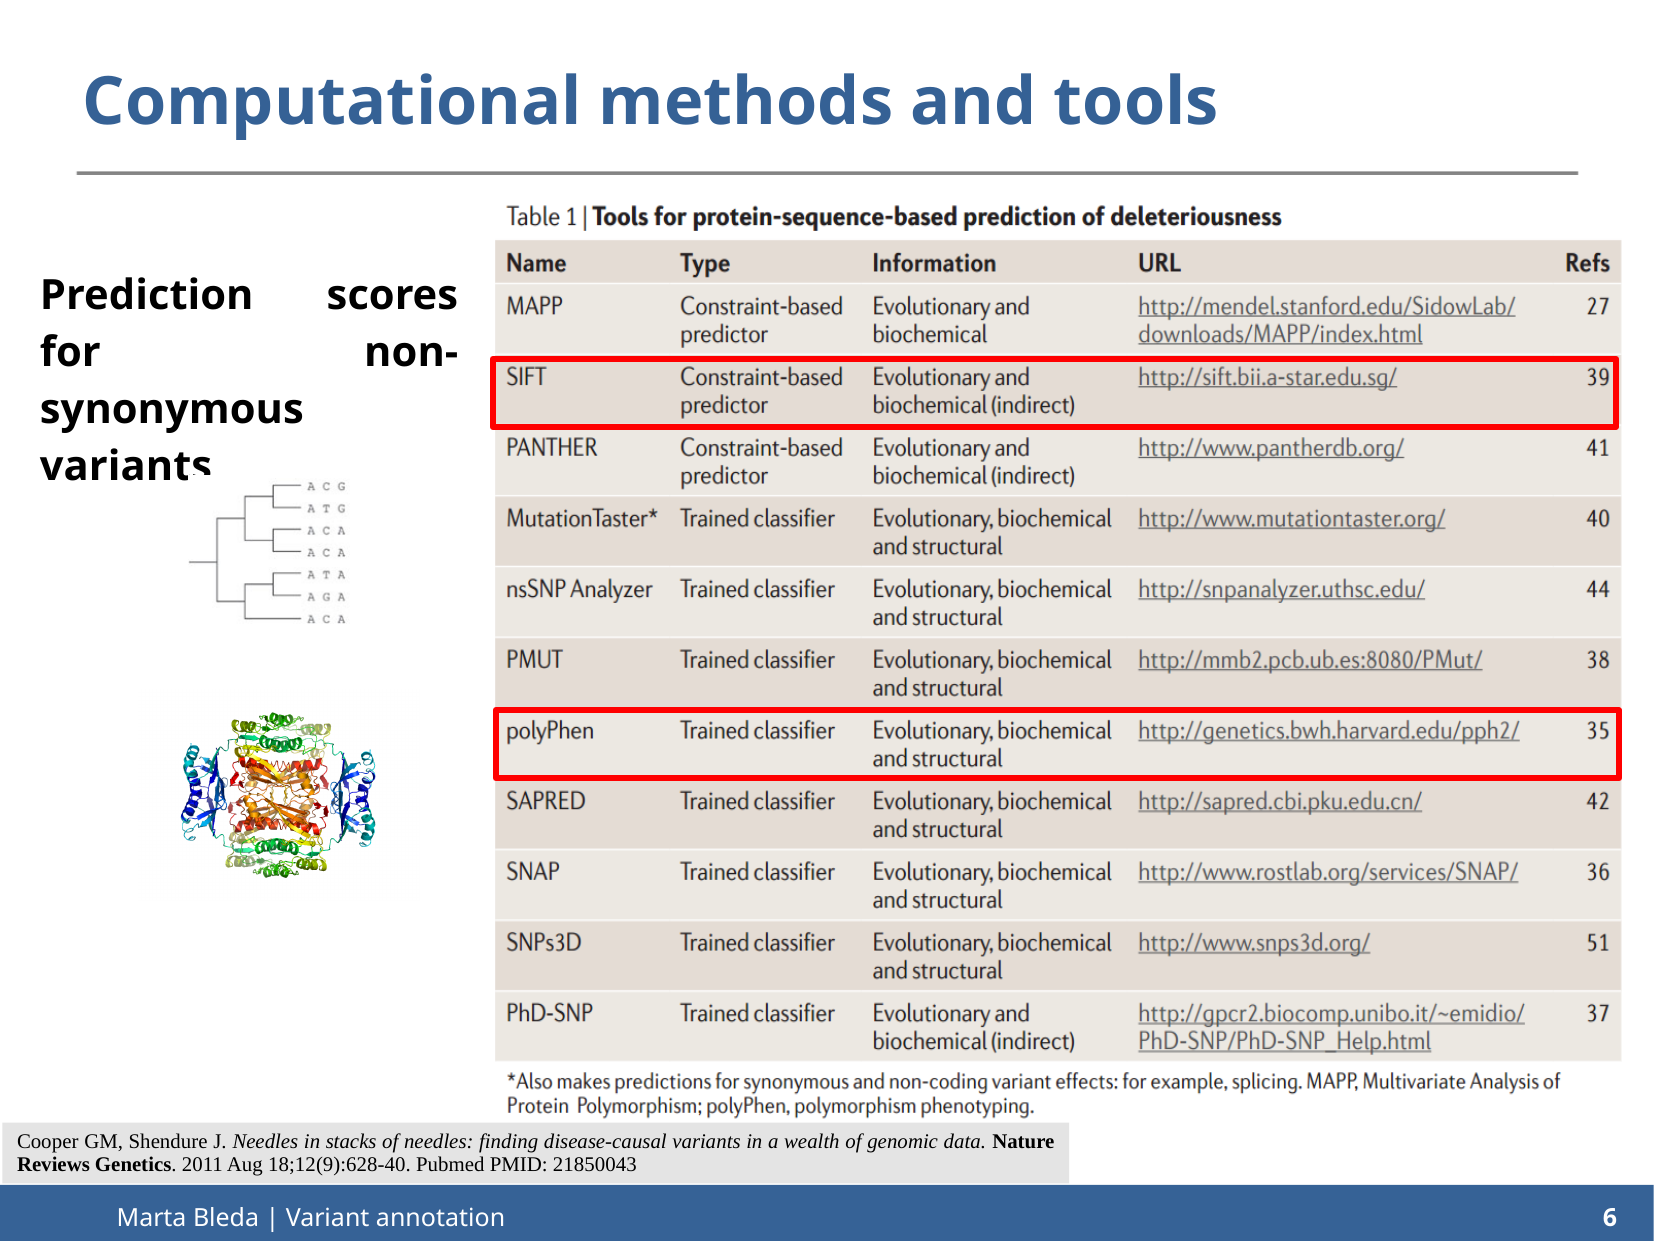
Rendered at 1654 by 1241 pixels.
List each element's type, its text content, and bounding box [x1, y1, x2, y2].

picture [492, 202, 1628, 1121]
picture [138, 689, 420, 901]
text_box Cooper GM, Shendure J. Needles in stacks of needles: finding disease-causal variants in a wealth of genomic data. Nature Reviews Genetics. 2011 Aug 18;12(9):628-40. Pubmed PMID: 21850043 [2, 1122, 1070, 1184]
picture [74, 170, 1580, 175]
picture [496, 362, 1613, 424]
picture [188, 475, 359, 632]
text_box Prediction scores for non-synonymous variants [25, 257, 474, 416]
title Computational methods and tools [82, 49, 1571, 148]
